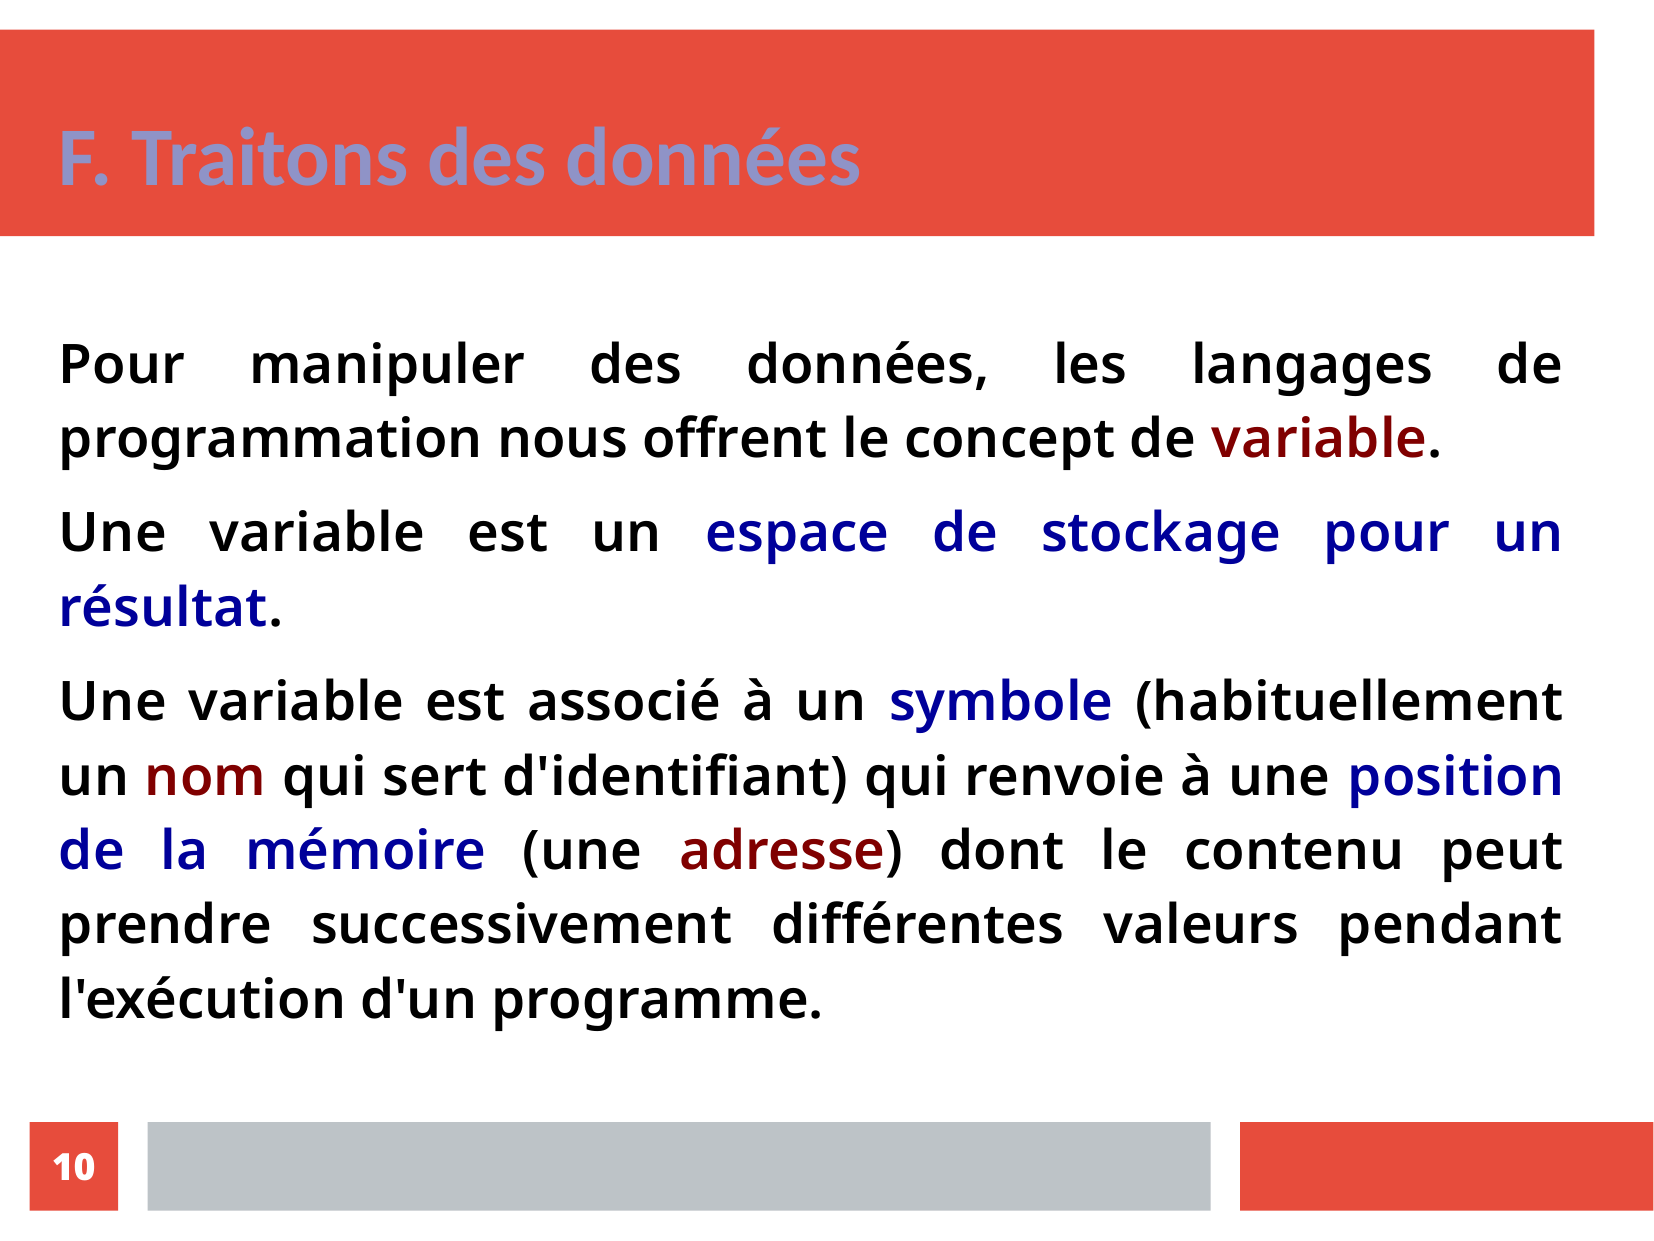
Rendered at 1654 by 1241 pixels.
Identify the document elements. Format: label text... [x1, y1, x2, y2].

list Pour manipuler des données, les langages de programmation nous offrent le concept de variable. Une variable est un espace de stockage pour un résultat. Une variable est associé à un symbole (habituellement un nom qui sert d'identifiant) qui renvoie à une position de la mémoire (une adresse) dont le contenu peut prendre successivement différentes valeurs pendant l'exécution d'un programme. [59, 324, 1565, 1093]
title F. Traitons des données [59, 59, 1595, 207]
